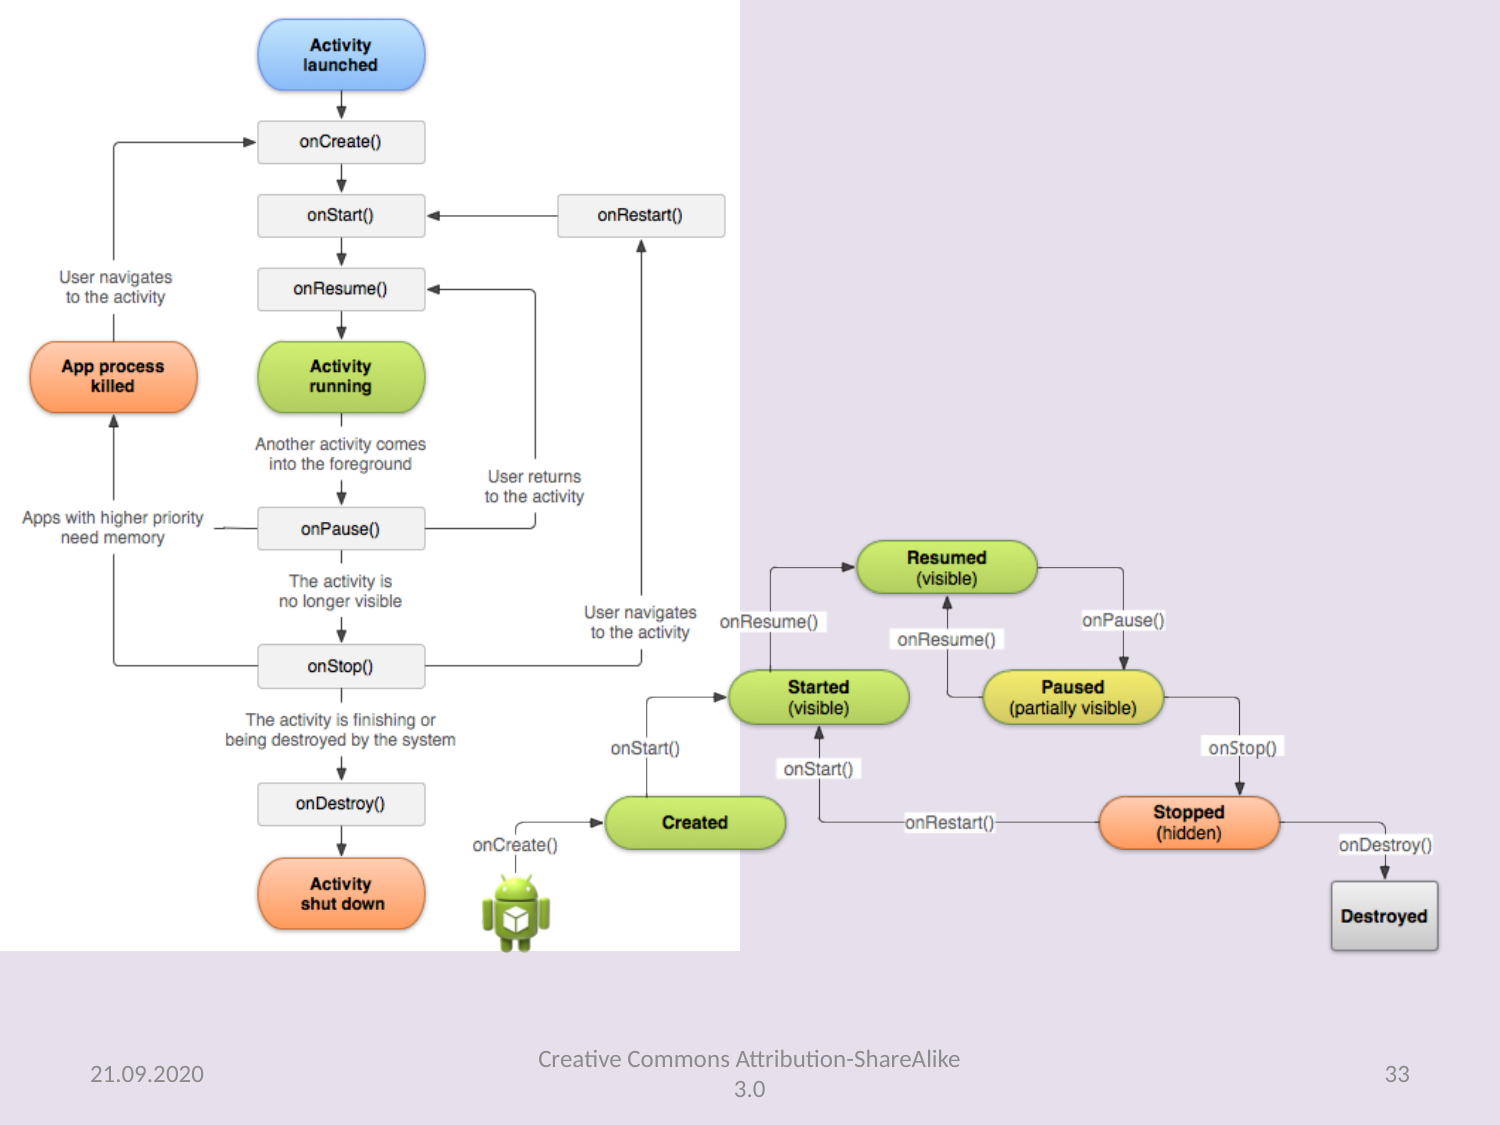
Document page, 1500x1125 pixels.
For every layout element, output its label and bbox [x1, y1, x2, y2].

picture [0, 0, 1452, 966]
